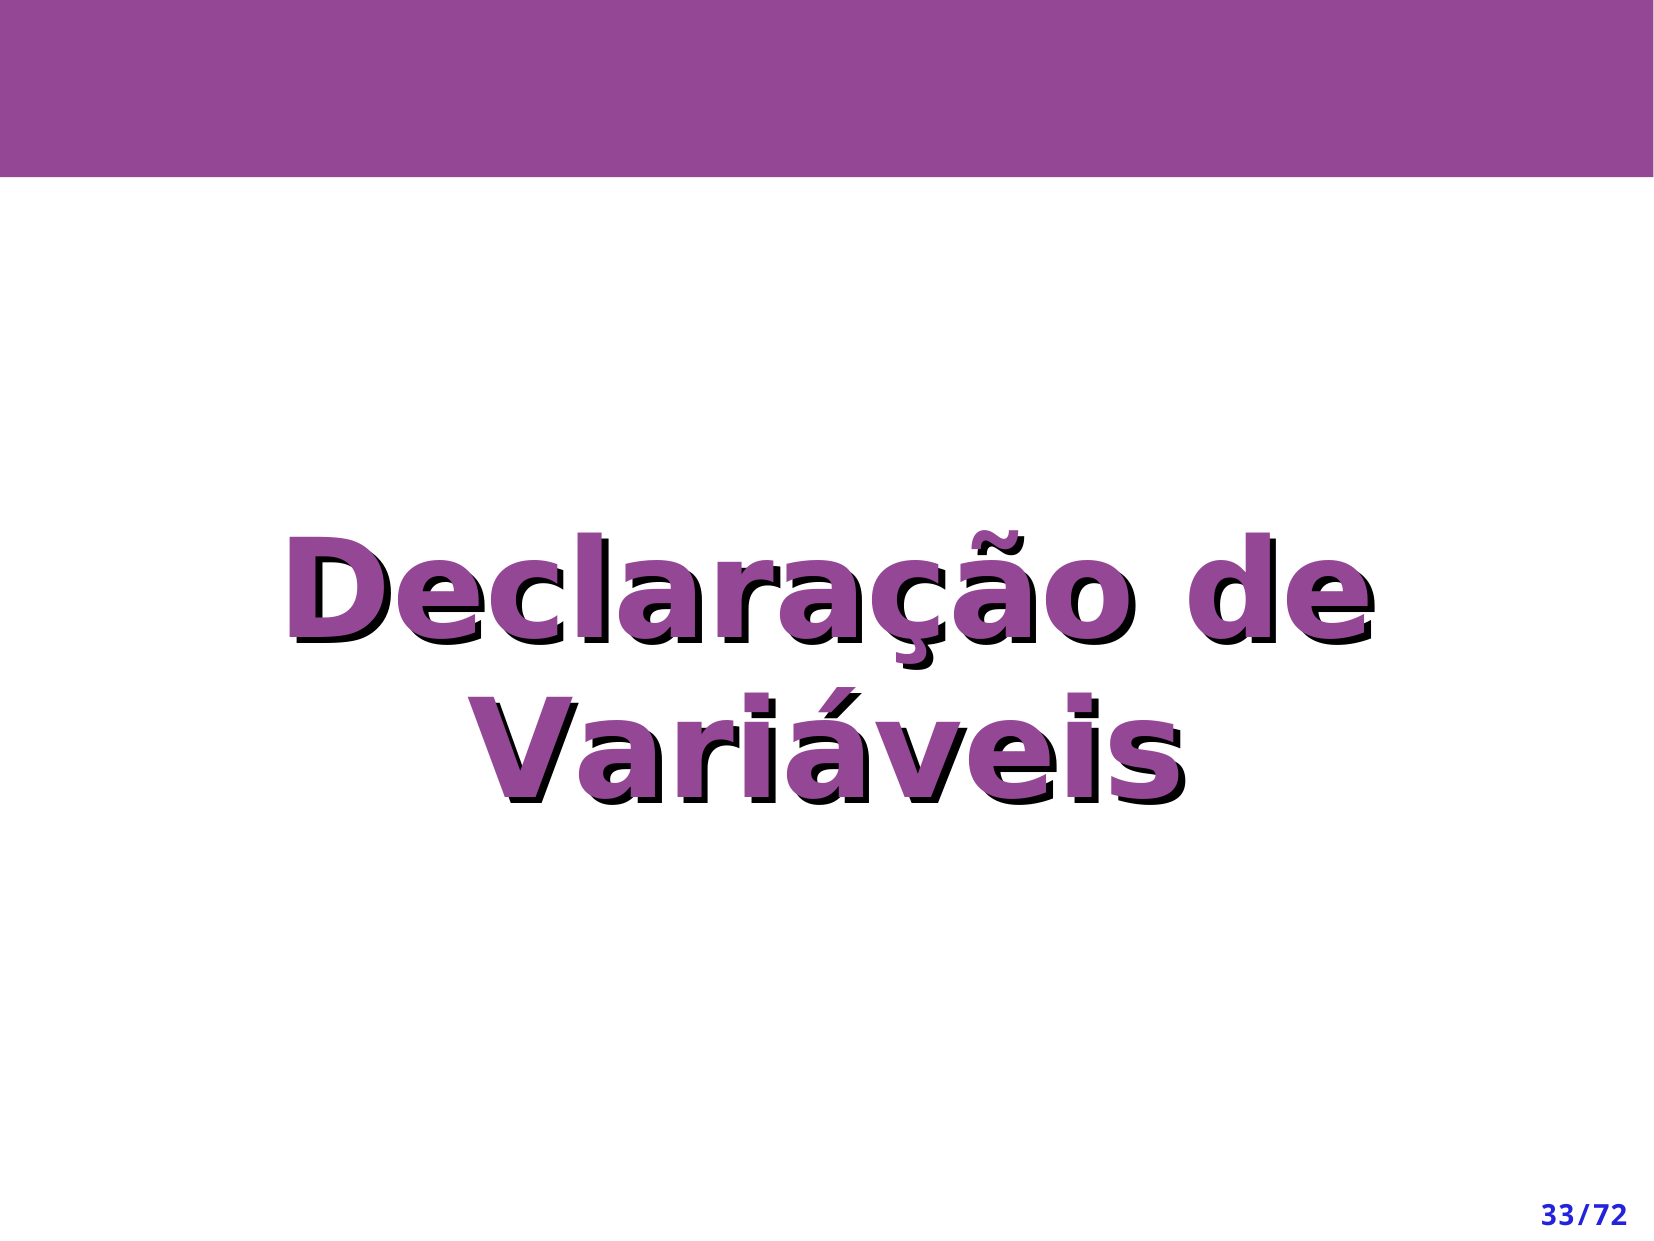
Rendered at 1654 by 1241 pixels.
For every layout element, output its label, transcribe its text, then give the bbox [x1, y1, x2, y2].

text_box Declaração de Variáveis [263, 501, 1391, 838]
